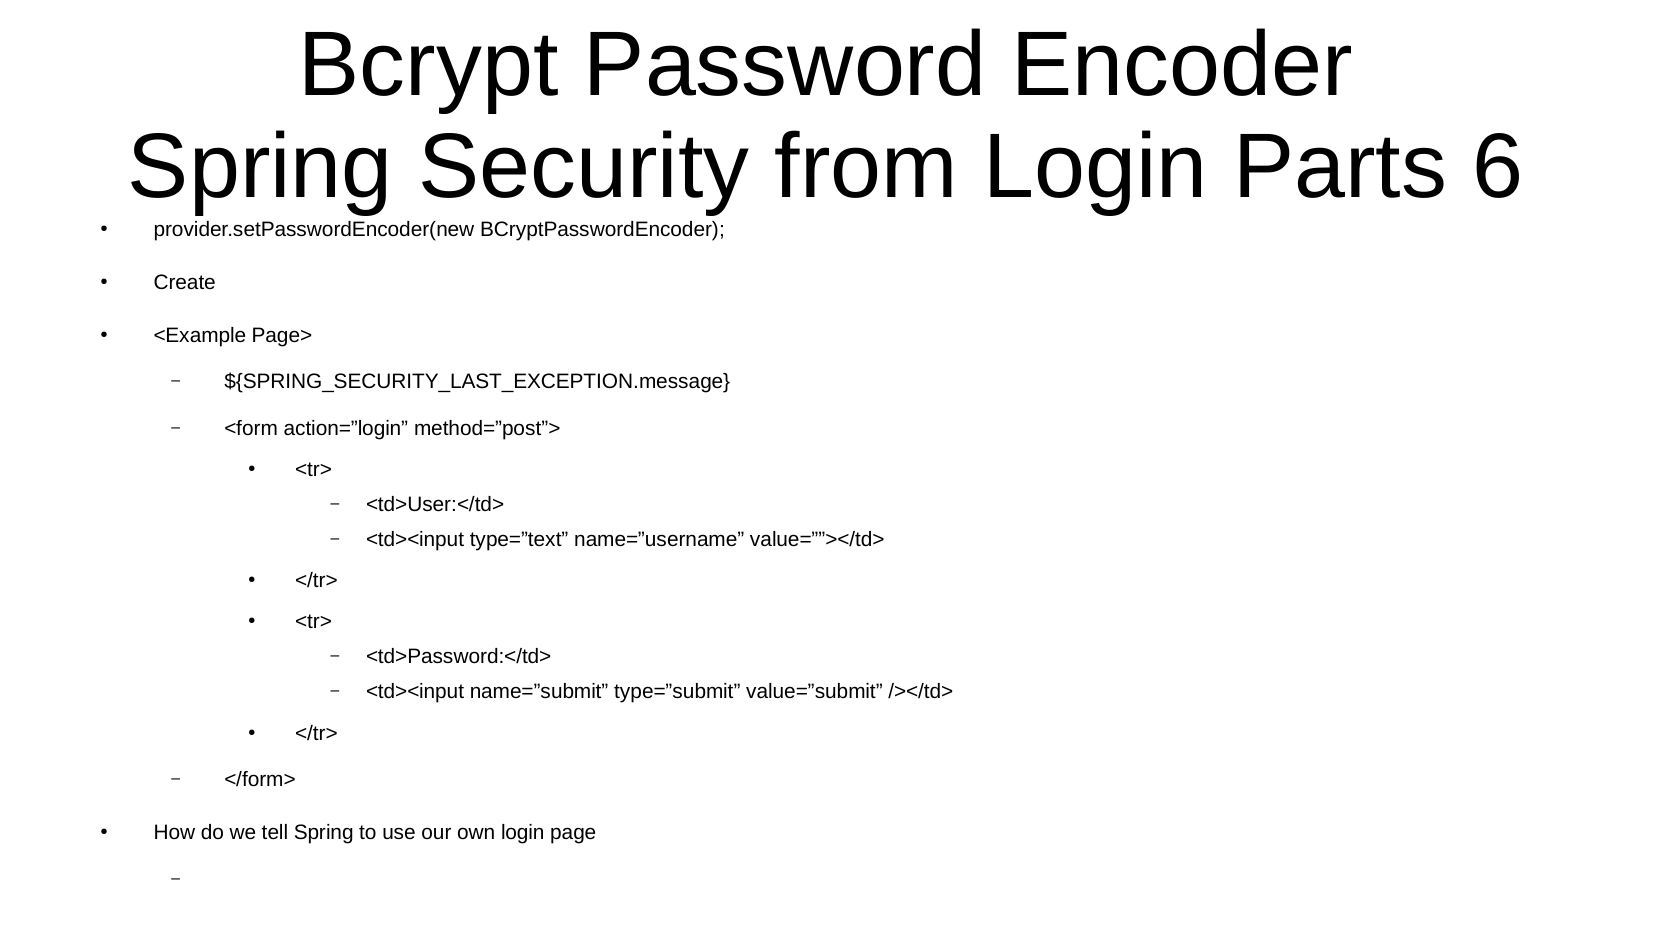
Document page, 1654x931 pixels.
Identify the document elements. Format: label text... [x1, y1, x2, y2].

title Bcrypt Password Encoder Spring Security from Login Parts 6 [82, 12, 1571, 217]
list provider.setPasswordEncoder(new BCryptPasswordEncoder); Create <Example Page> ${SPRING_SECURITY_LAST_EXCEPTION.message} <form action=”login” method=”post”> <tr> <td>User:</td> <td><input type=”text” name=”username” value=””></td> </tr> <tr> <td>Password:</td> <td><input name=”submit” type=”submit” value=”submit” /></td> </tr> </form> How do we tell Spring to use our own login page [82, 217, 1621, 886]
